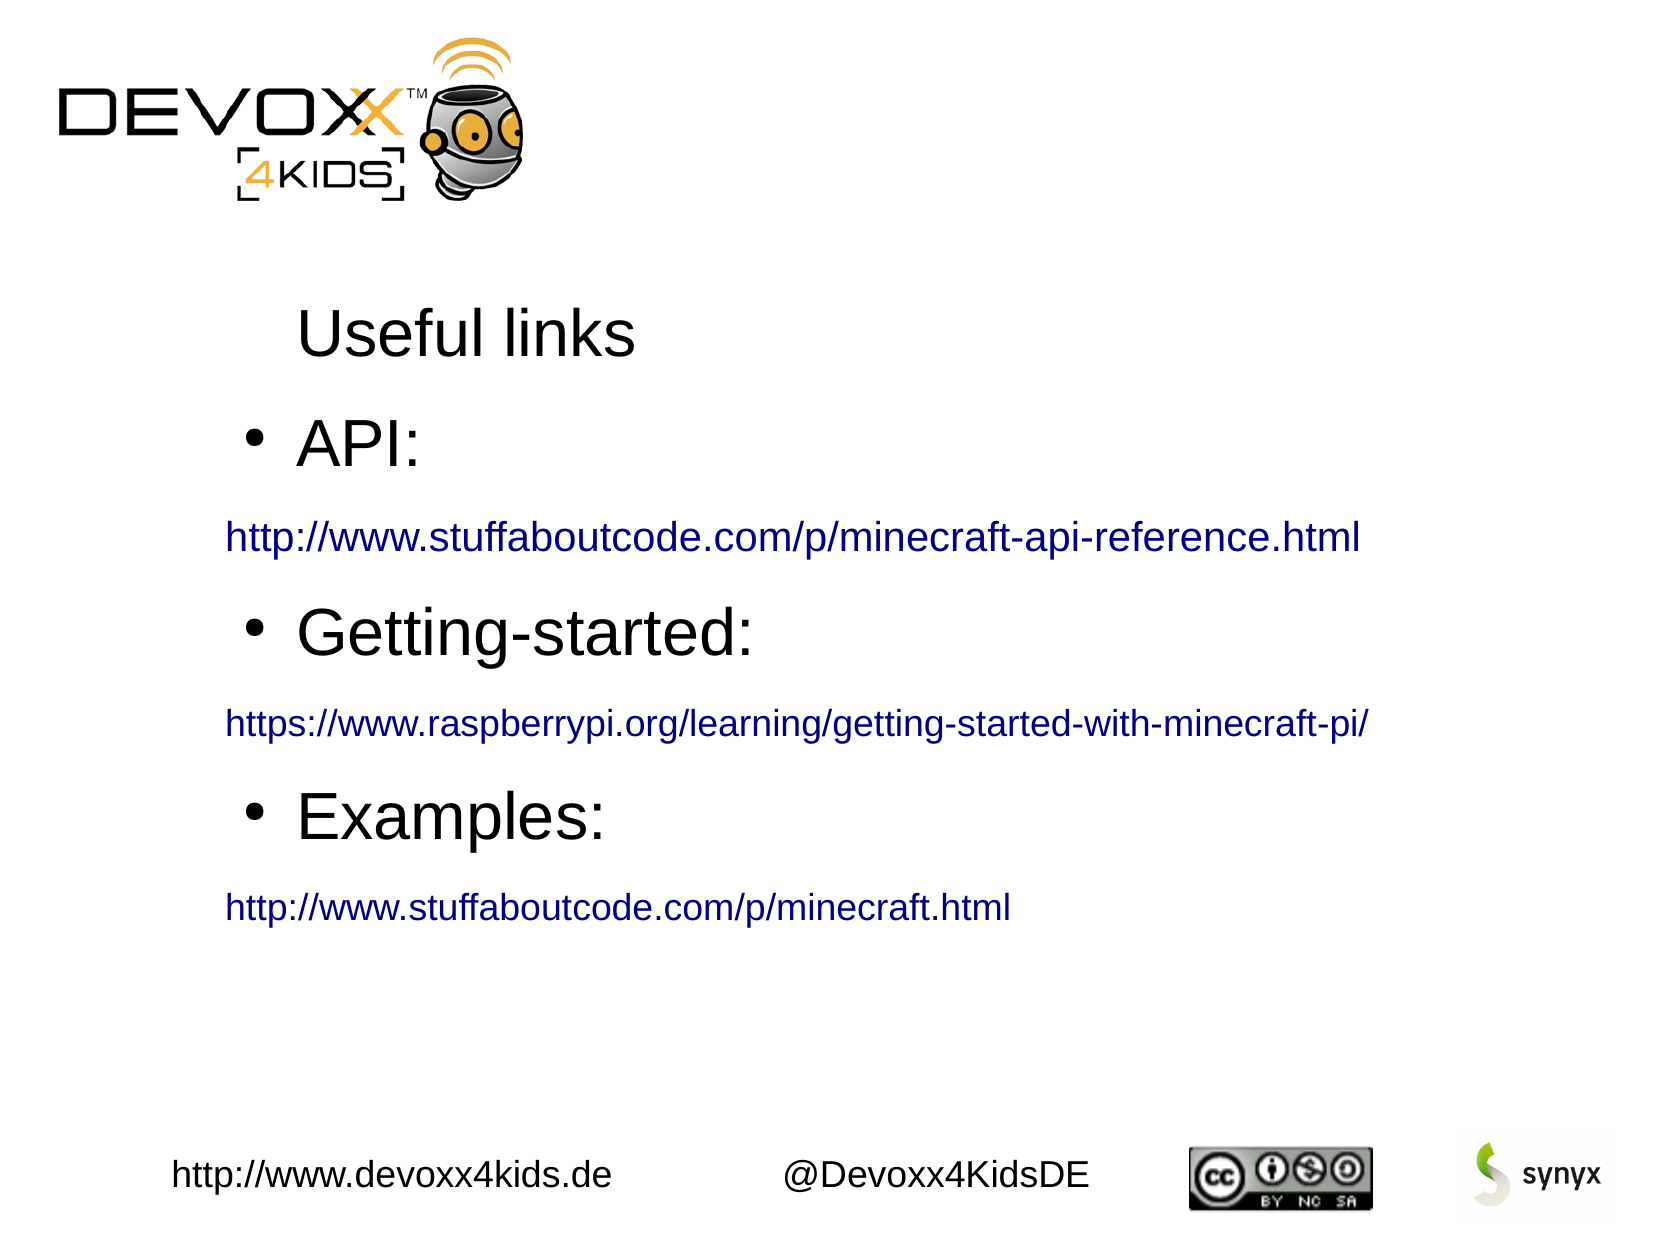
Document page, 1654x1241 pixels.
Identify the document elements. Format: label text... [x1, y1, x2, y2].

title [82, 49, 1571, 257]
picture [1189, 1146, 1373, 1213]
picture [59, 37, 523, 201]
picture [1455, 1128, 1616, 1223]
list Useful links API: http://www.stuffaboutcode.com/p/minecraft-api-reference.html Getting-started: https://www.raspberrypi.org/learning/getting-started-with-minecraft-pi/ Examples: http://www.stuffaboutcode.com/p/minecraft.html [225, 290, 1445, 1010]
